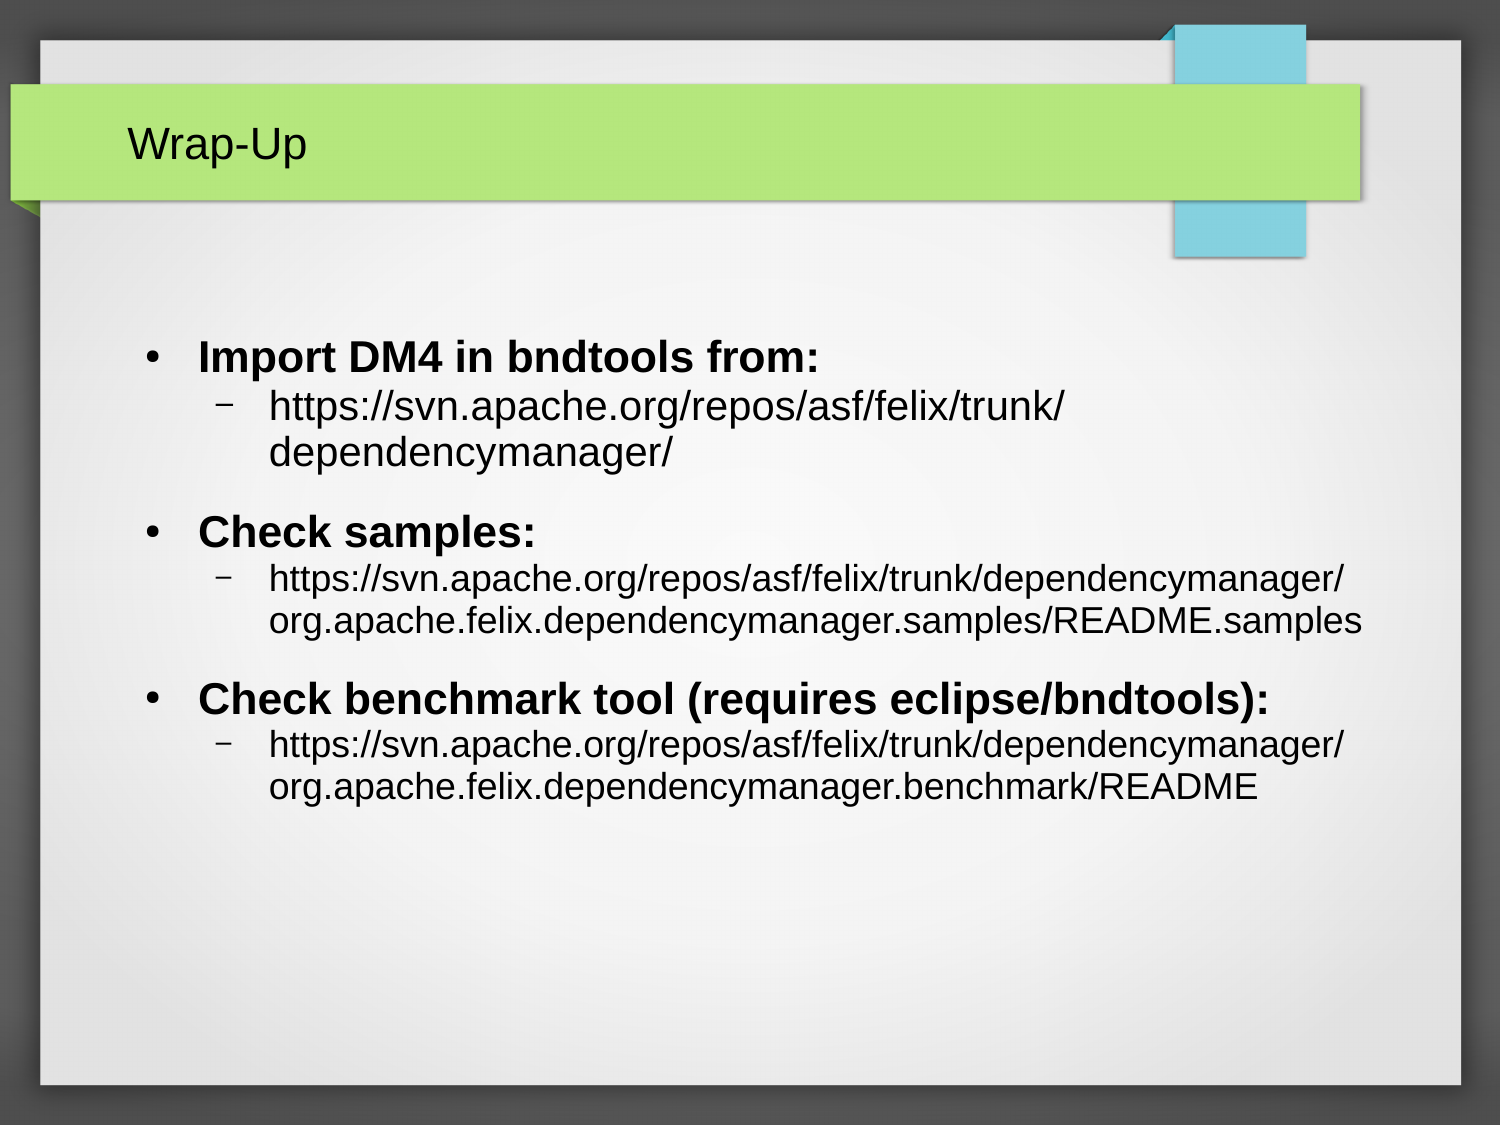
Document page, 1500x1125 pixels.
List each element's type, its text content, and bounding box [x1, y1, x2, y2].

picture [0, 0, 1500, 1125]
list Import DM4 in bndtools from: https://svn.apache.org/repos/asf/felix/trunk/dependencymanager/ Check samples: https://svn.apache.org/repos/asf/felix/trunk/dependencymanager/org.apache.felix.dependencymanager.samples/README.samples Check benchmark tool (requires eclipse/bndtools): https://svn.apache.org/repos/asf/felix/trunk/dependencymanager/org.apache.felix.dependencymanager.benchmark/README [112, 324, 1388, 978]
title Wrap-Up [112, 42, 1388, 246]
